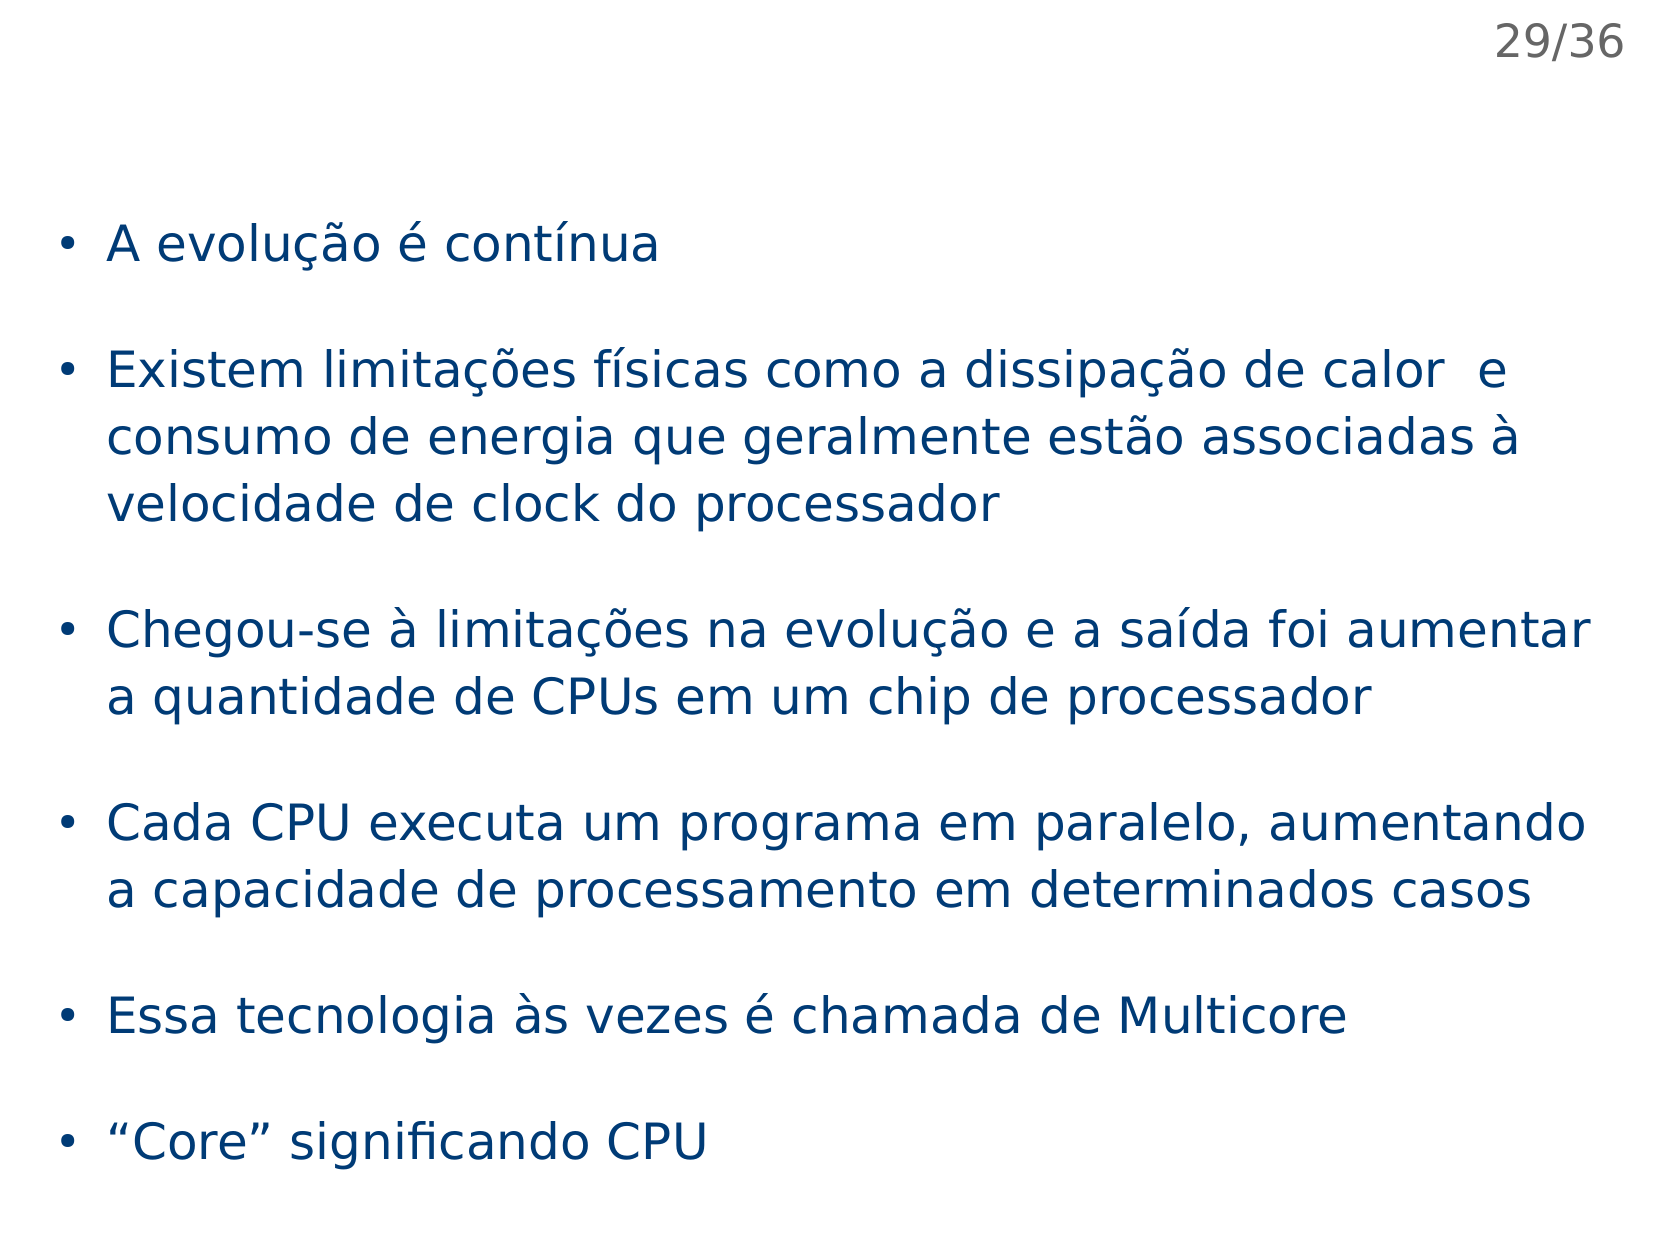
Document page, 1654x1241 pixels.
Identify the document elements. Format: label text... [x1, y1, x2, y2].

list A evolução é contínua Existem limitações físicas como a dissipação de calor e consumo de energia que geralmente estão associadas à velocidade de clock do processador Chegou-se à limitações na evolução e a saída foi aumentar a quantidade de CPUs em um chip de processador Cada CPU executa um programa em paralelo, aumentando a capacidade de processamento em determinados casos Essa tecnologia às vezes é chamada de Multicore “Core” significando CPU [59, 206, 1625, 1211]
